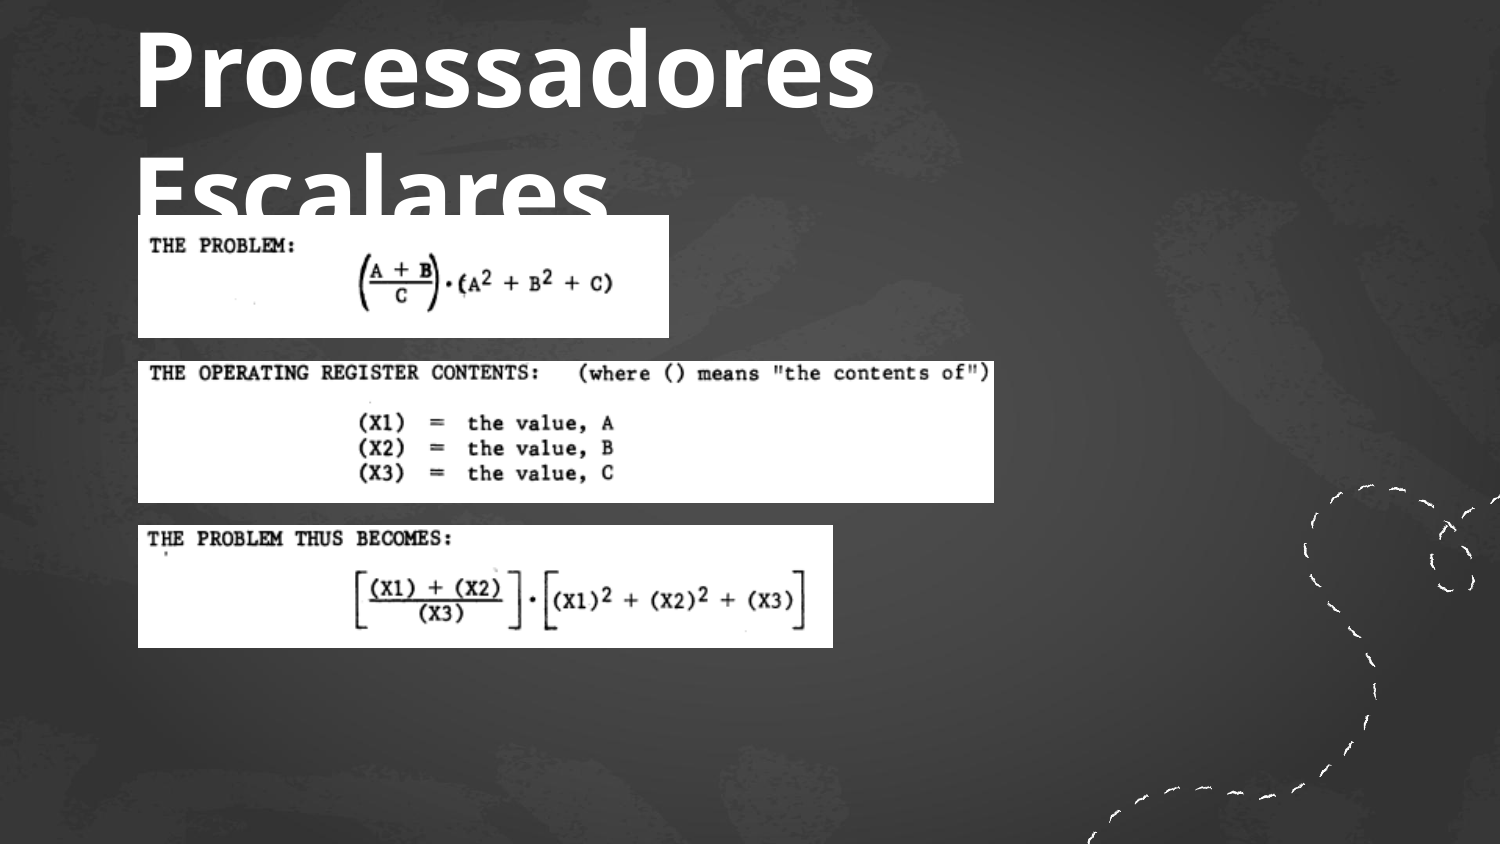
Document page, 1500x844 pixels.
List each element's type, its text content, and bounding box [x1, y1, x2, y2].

title Processadores Escalares [116, 88, 1384, 167]
picture [0, 0, 1500, 844]
